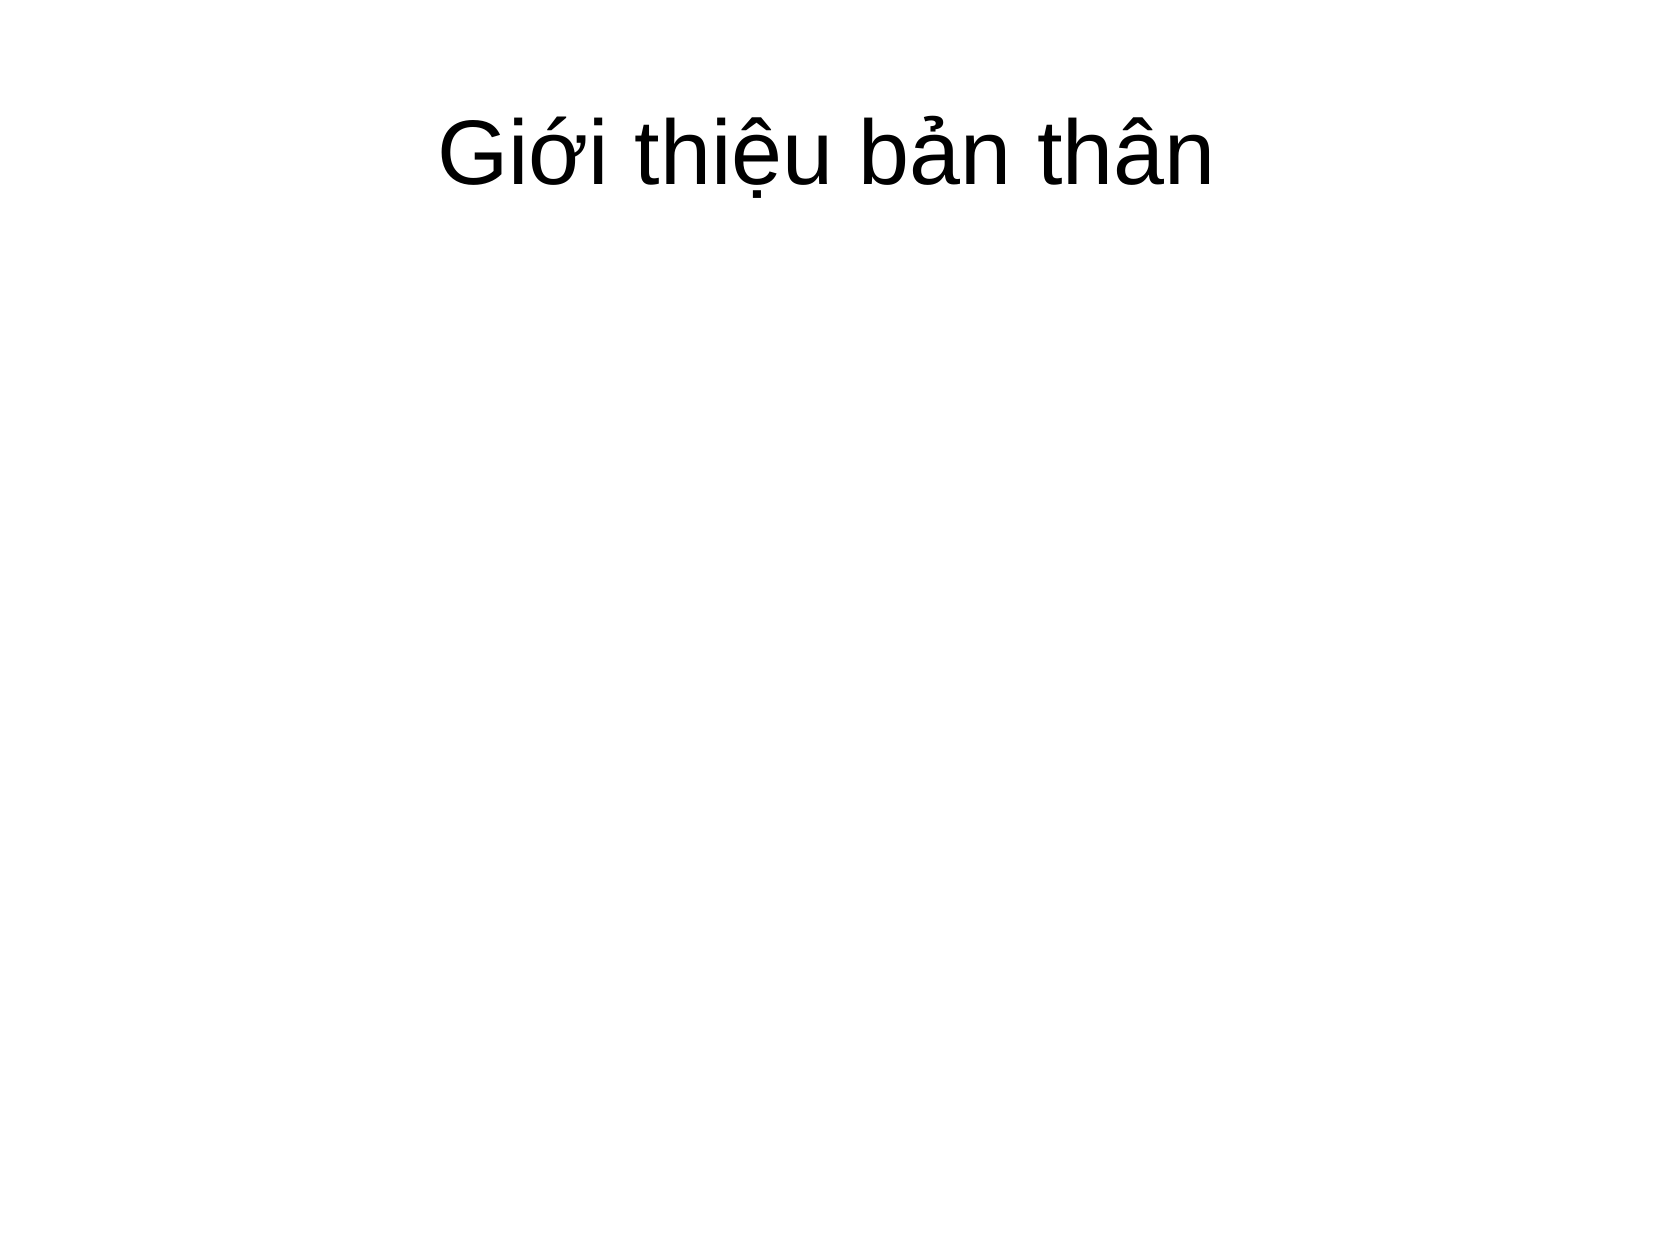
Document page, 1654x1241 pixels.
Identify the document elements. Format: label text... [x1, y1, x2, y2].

title Giới thiệu bản thân [82, 49, 1571, 257]
